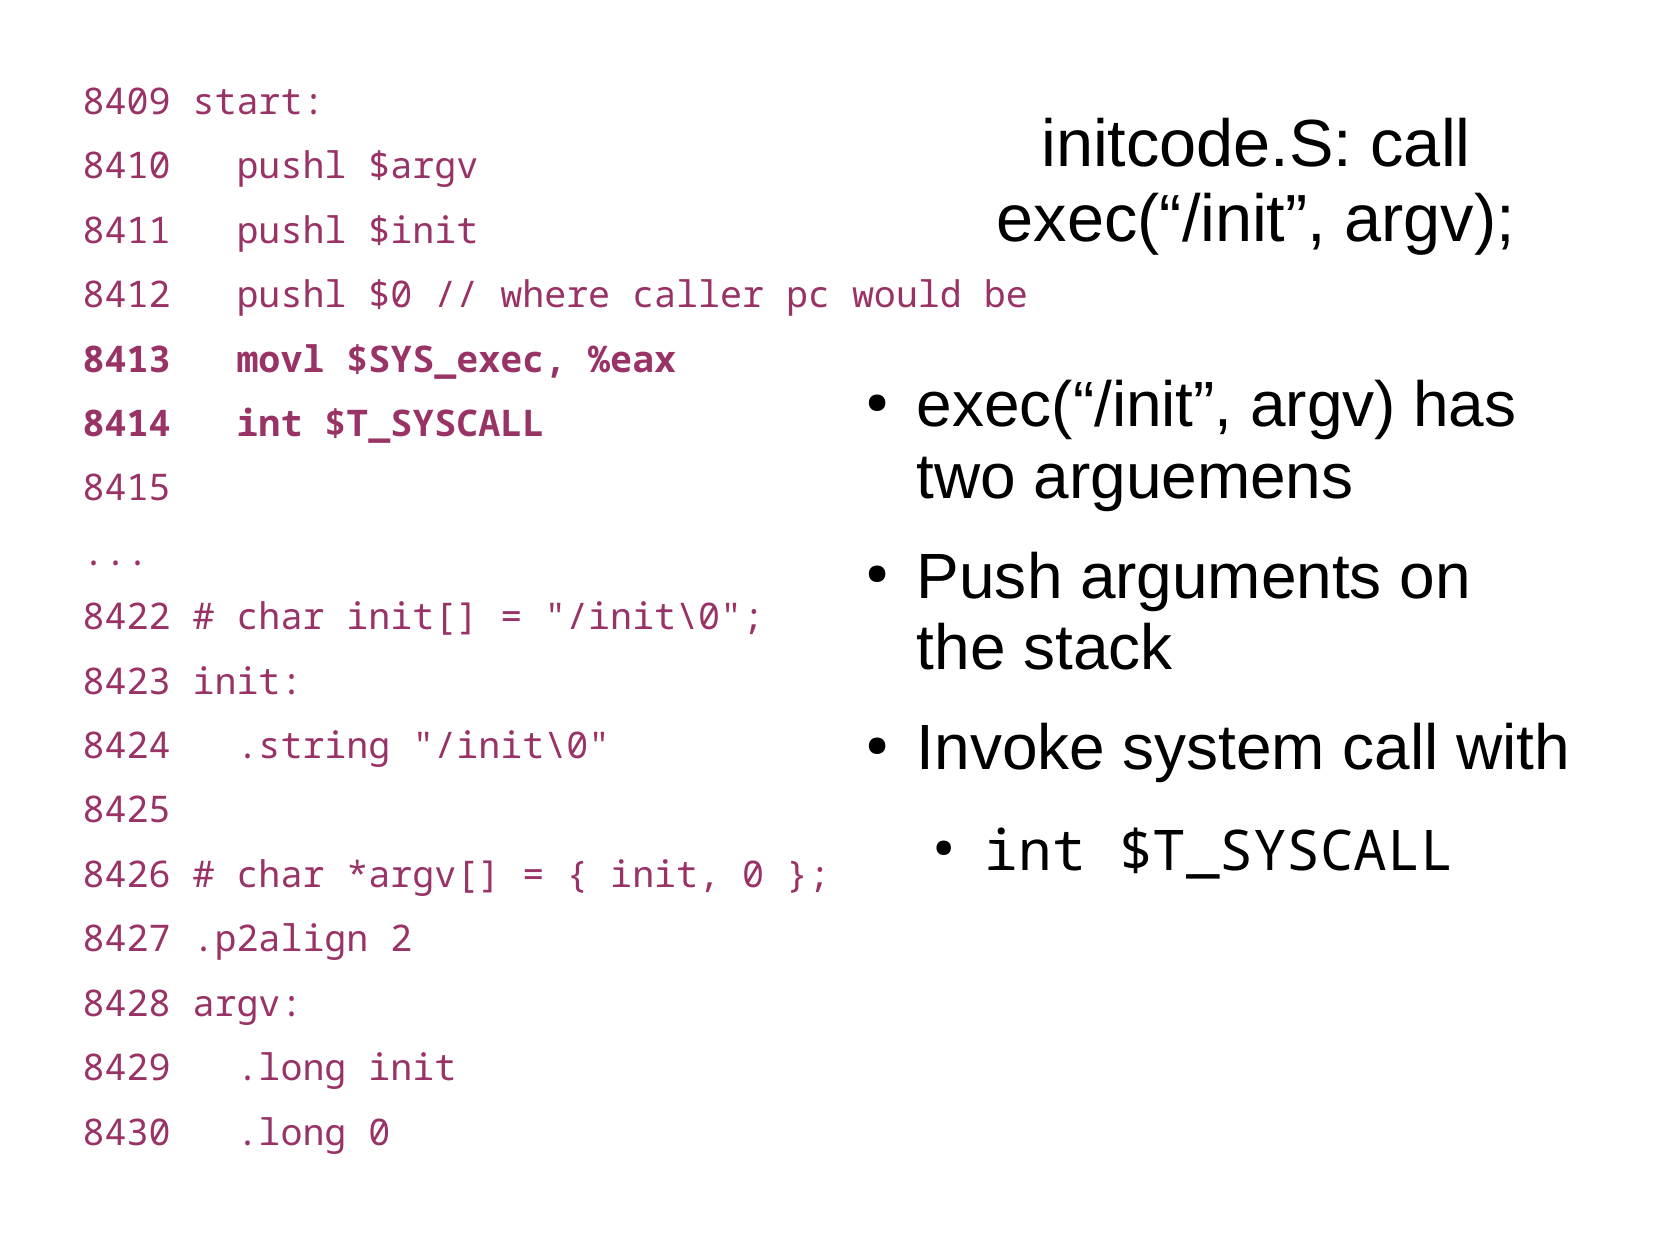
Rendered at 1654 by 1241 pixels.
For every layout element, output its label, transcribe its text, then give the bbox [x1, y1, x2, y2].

list exec(“/init”, argv) has two arguemens Push arguments on the stack Invoke system call with int $T_SYSCALL [848, 368, 1576, 938]
list 8409 start: 8410 pushl $argv 8411 pushl $init 8412 pushl $0 // where caller pc would be 8413 movl $SYS_exec, %eax 8414 int $T_SYSCALL 8415 ... 8422 # char init[] = "/init\0"; 8423 init: 8424 .string "/init\0" 8425 8426 # char *argv[] = { init, 0 }; 8427 .p2align 2 8428 argv: 8429 .long init 8430 .long 0 [82, 75, 1463, 1163]
list initcode.S: call exec(“/init”, argv); [900, 105, 1613, 301]
